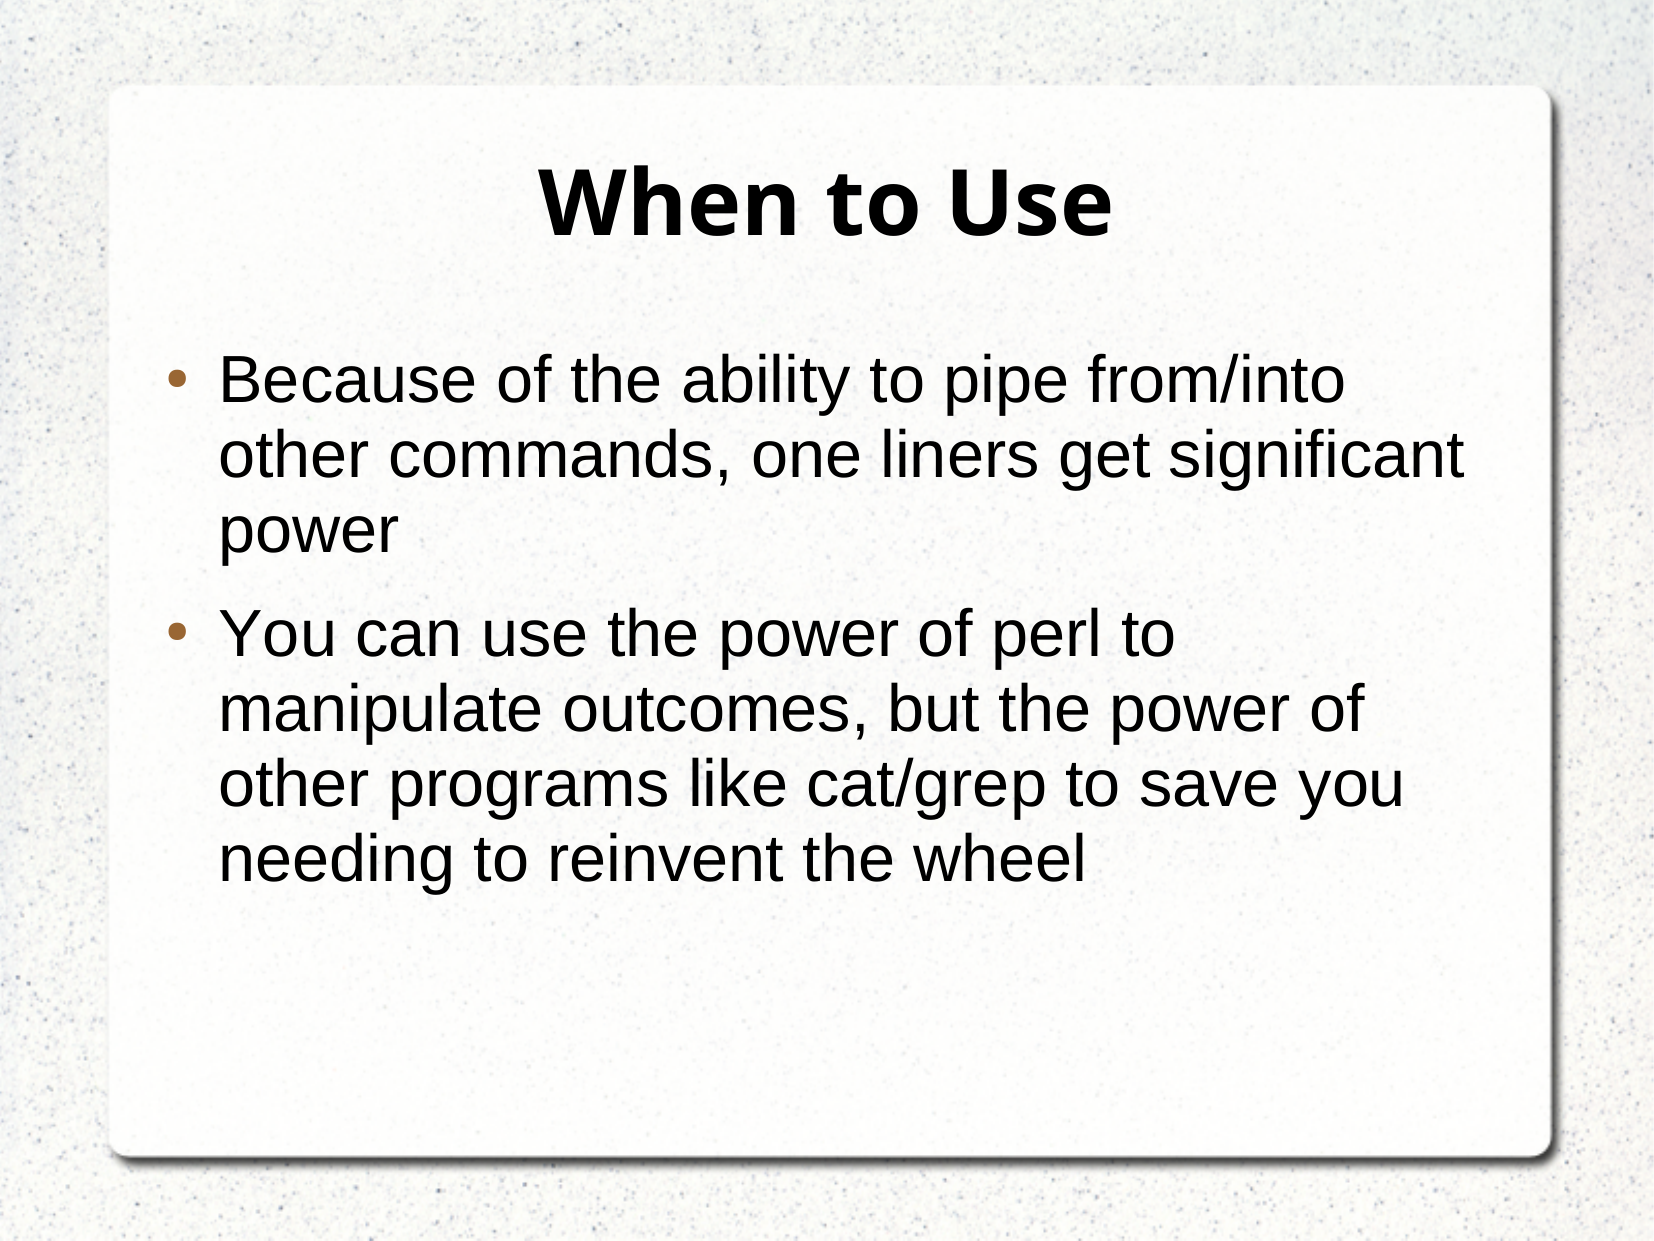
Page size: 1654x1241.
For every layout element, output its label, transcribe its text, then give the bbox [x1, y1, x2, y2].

picture [0, 0, 1654, 1241]
list Because of the ability to pipe from/into other commands, one liners get significant power You can use the power of perl to manipulate outcomes, but the power of other programs like cat/grep to save you needing to reinvent the wheel [147, 342, 1506, 978]
title When to Use [118, 96, 1536, 304]
